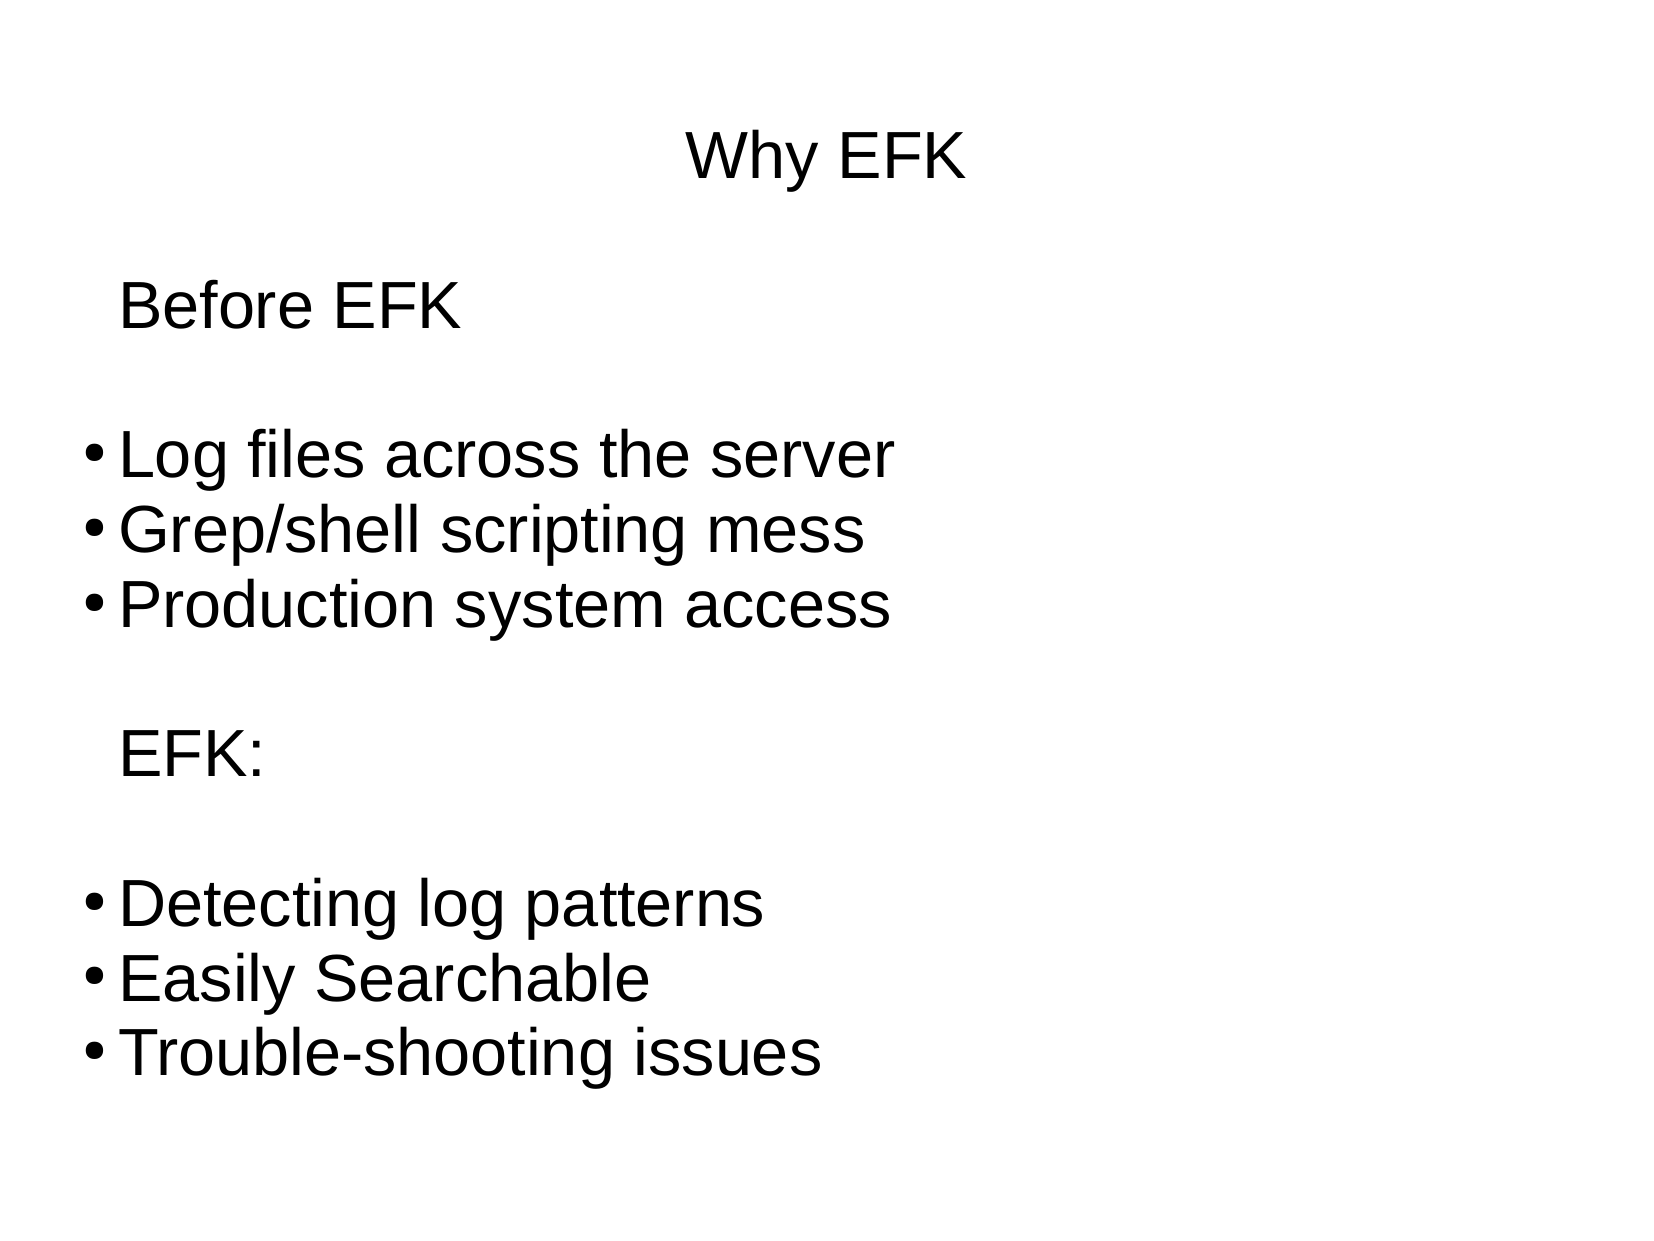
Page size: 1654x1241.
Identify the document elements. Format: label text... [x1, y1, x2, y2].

subtitle Why EFK Before EFK Log files across the server Grep/shell scripting mess Production system access EFK: Detecting log patterns Easily Searchable Trouble-shooting issues [82, 118, 1571, 1165]
